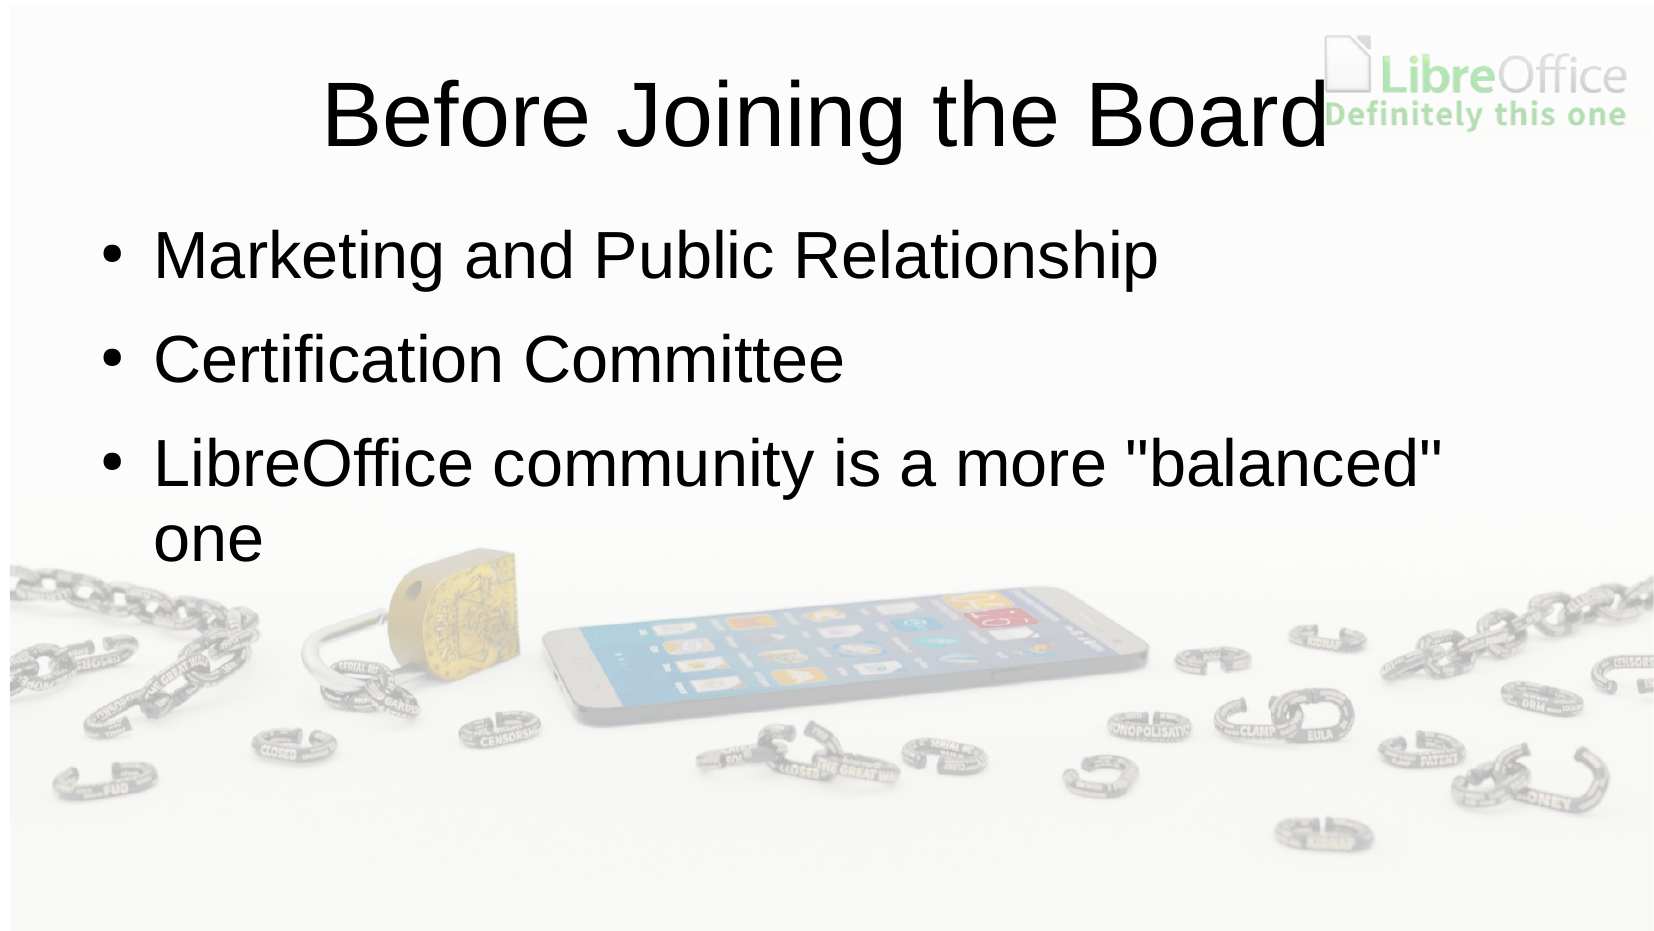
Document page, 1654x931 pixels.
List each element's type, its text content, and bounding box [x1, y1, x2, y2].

list Marketing and Public Relationship Certification Committee LibreOffice community is a more "balanced" one [82, 217, 1571, 839]
title Before Joining the Board [82, 37, 1571, 193]
picture [9, 6, 1654, 931]
